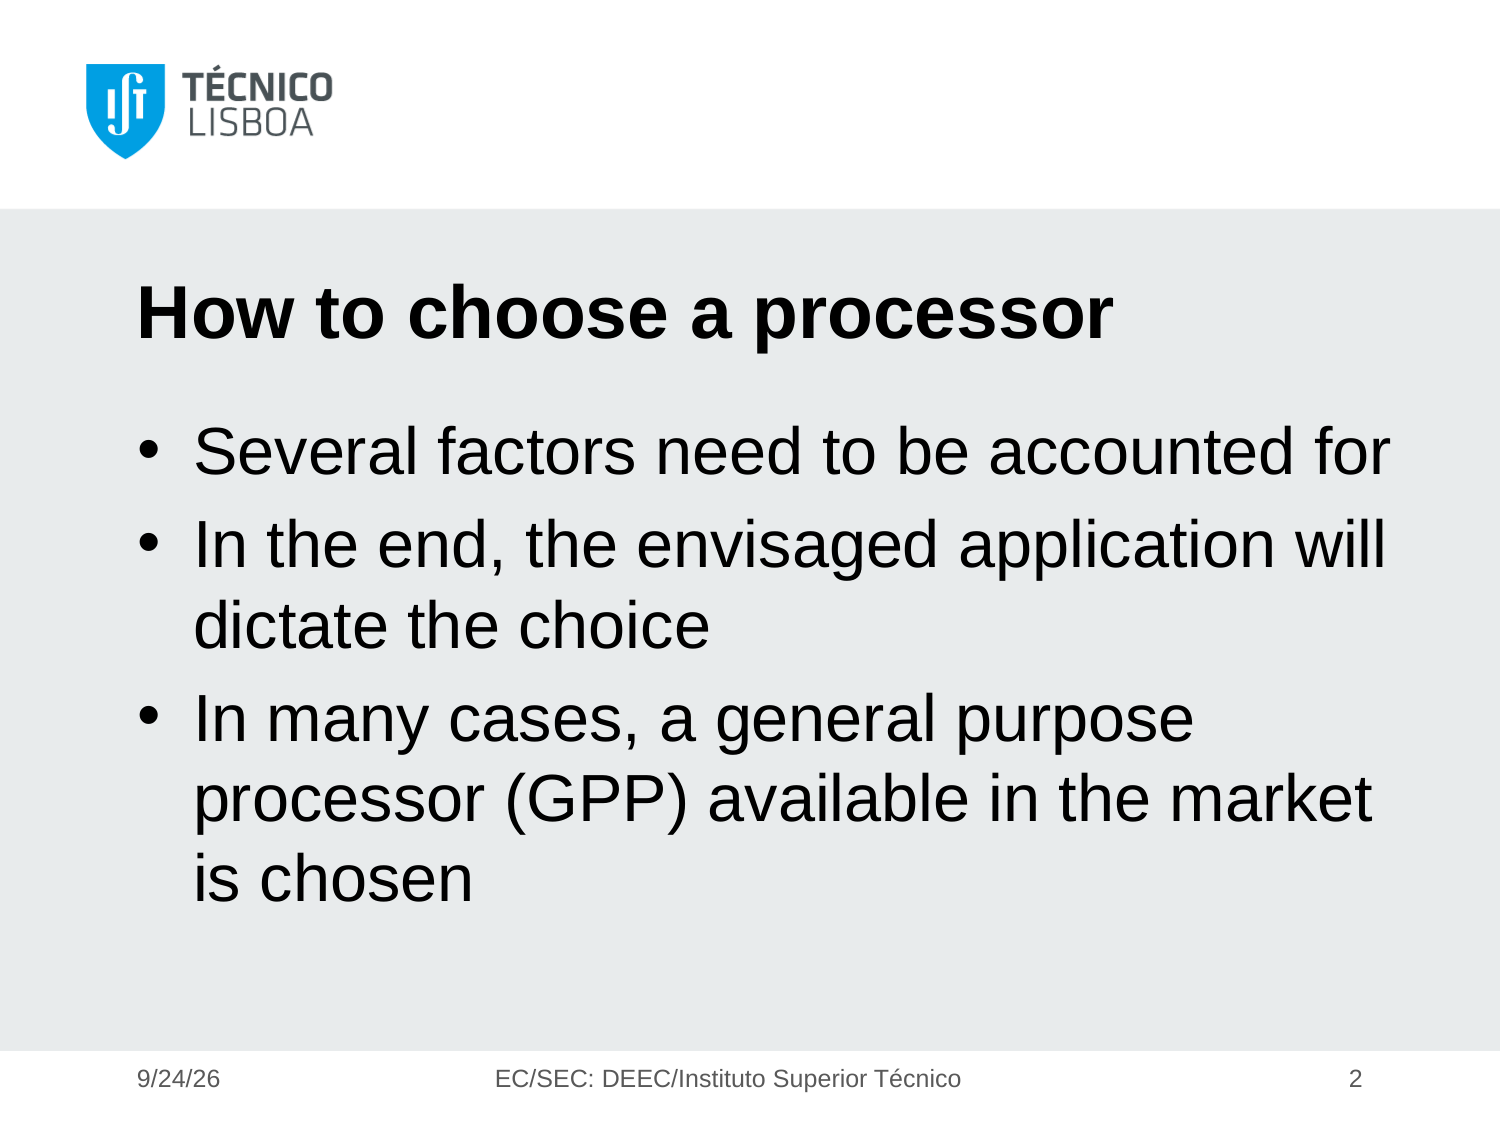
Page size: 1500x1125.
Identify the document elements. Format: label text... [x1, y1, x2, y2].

title How to choose a processor [121, 237, 1378, 381]
slide_number <number> [1077, 1052, 1378, 1103]
slide_number 10/8/18 [121, 1052, 425, 1103]
footer EC/SEC: DEEC/Instituto Superior Técnico [476, 1052, 988, 1103]
list Several factors need to be accounted for In the end, the envisaged application will dictate the choice In many cases, a general purpose processor (GPP) available in the market is chosen [121, 400, 1445, 1005]
picture [0, 0, 1500, 1125]
